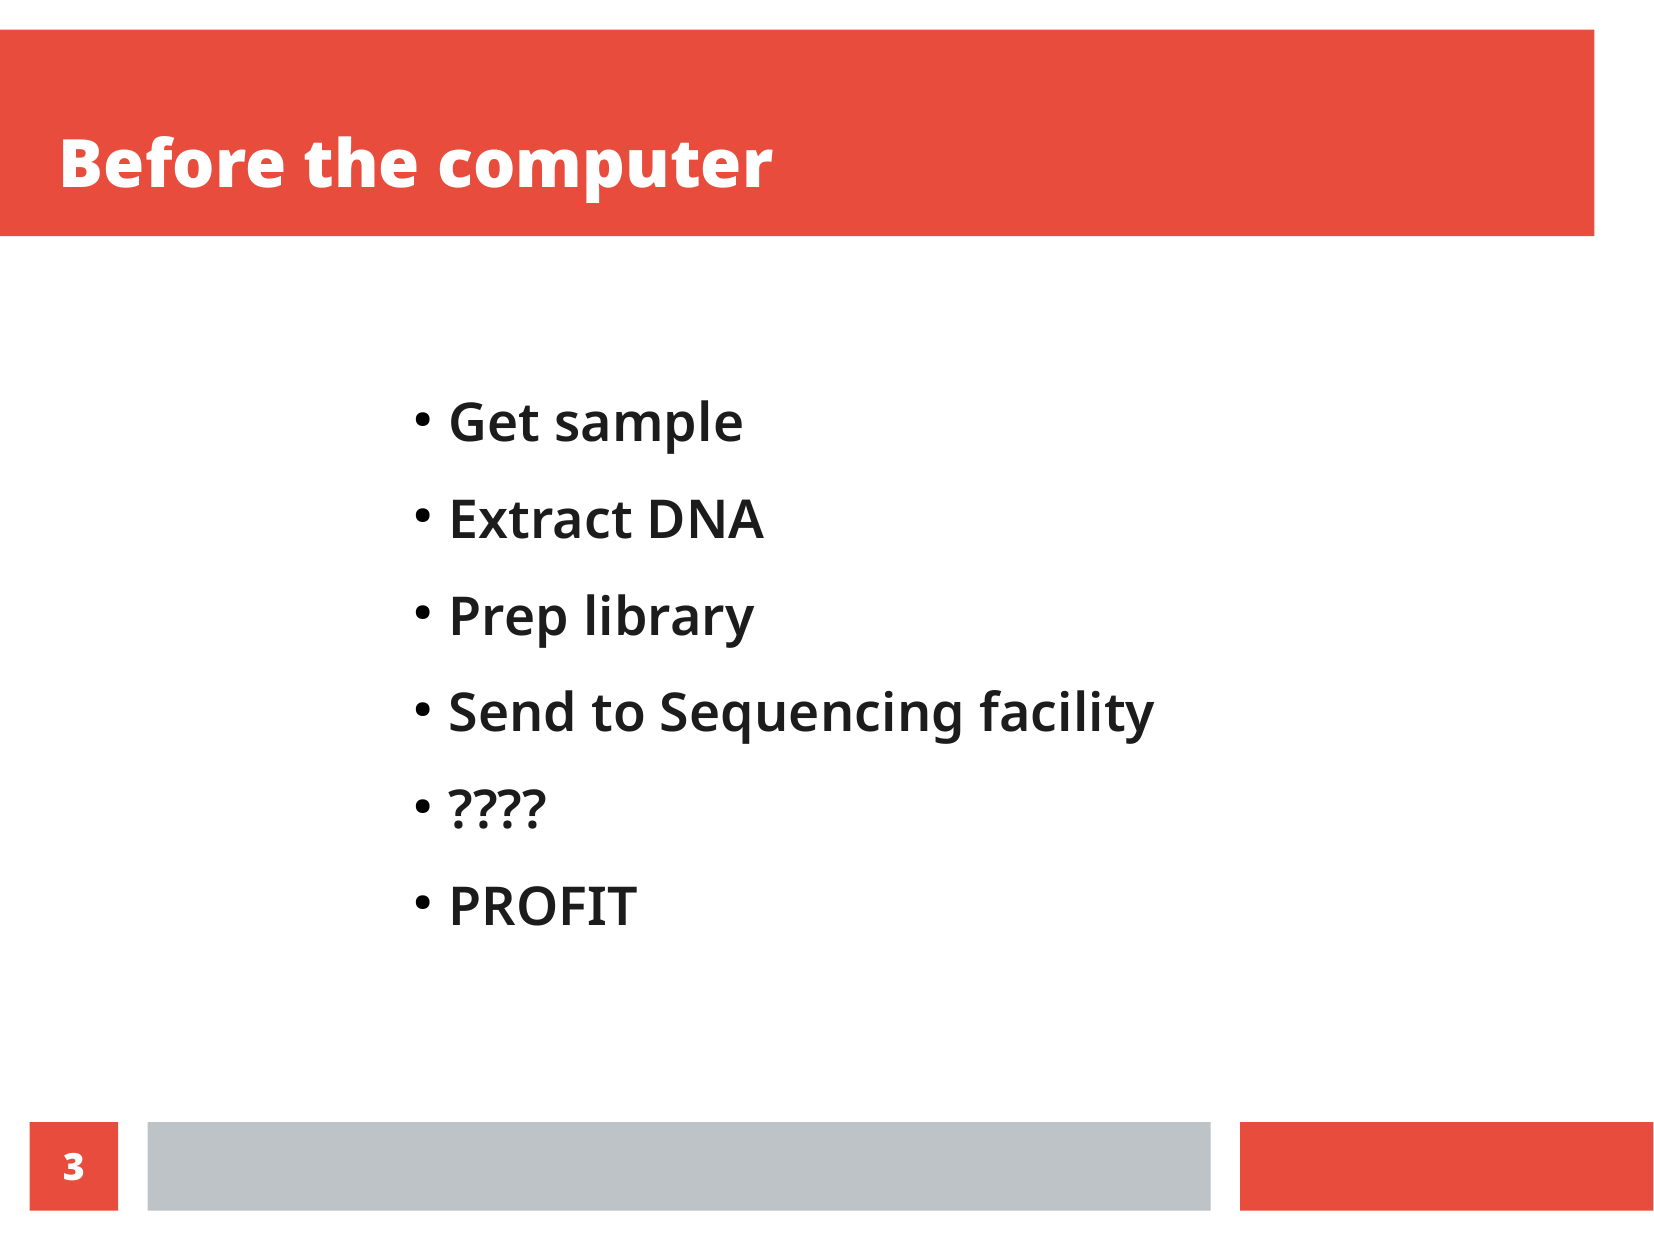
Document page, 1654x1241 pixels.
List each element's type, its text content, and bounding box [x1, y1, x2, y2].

title Before the computer [59, 59, 1595, 207]
list Get sample Extract DNA Prep library Send to Sequencing facility ???? PROFIT [413, 383, 1315, 945]
